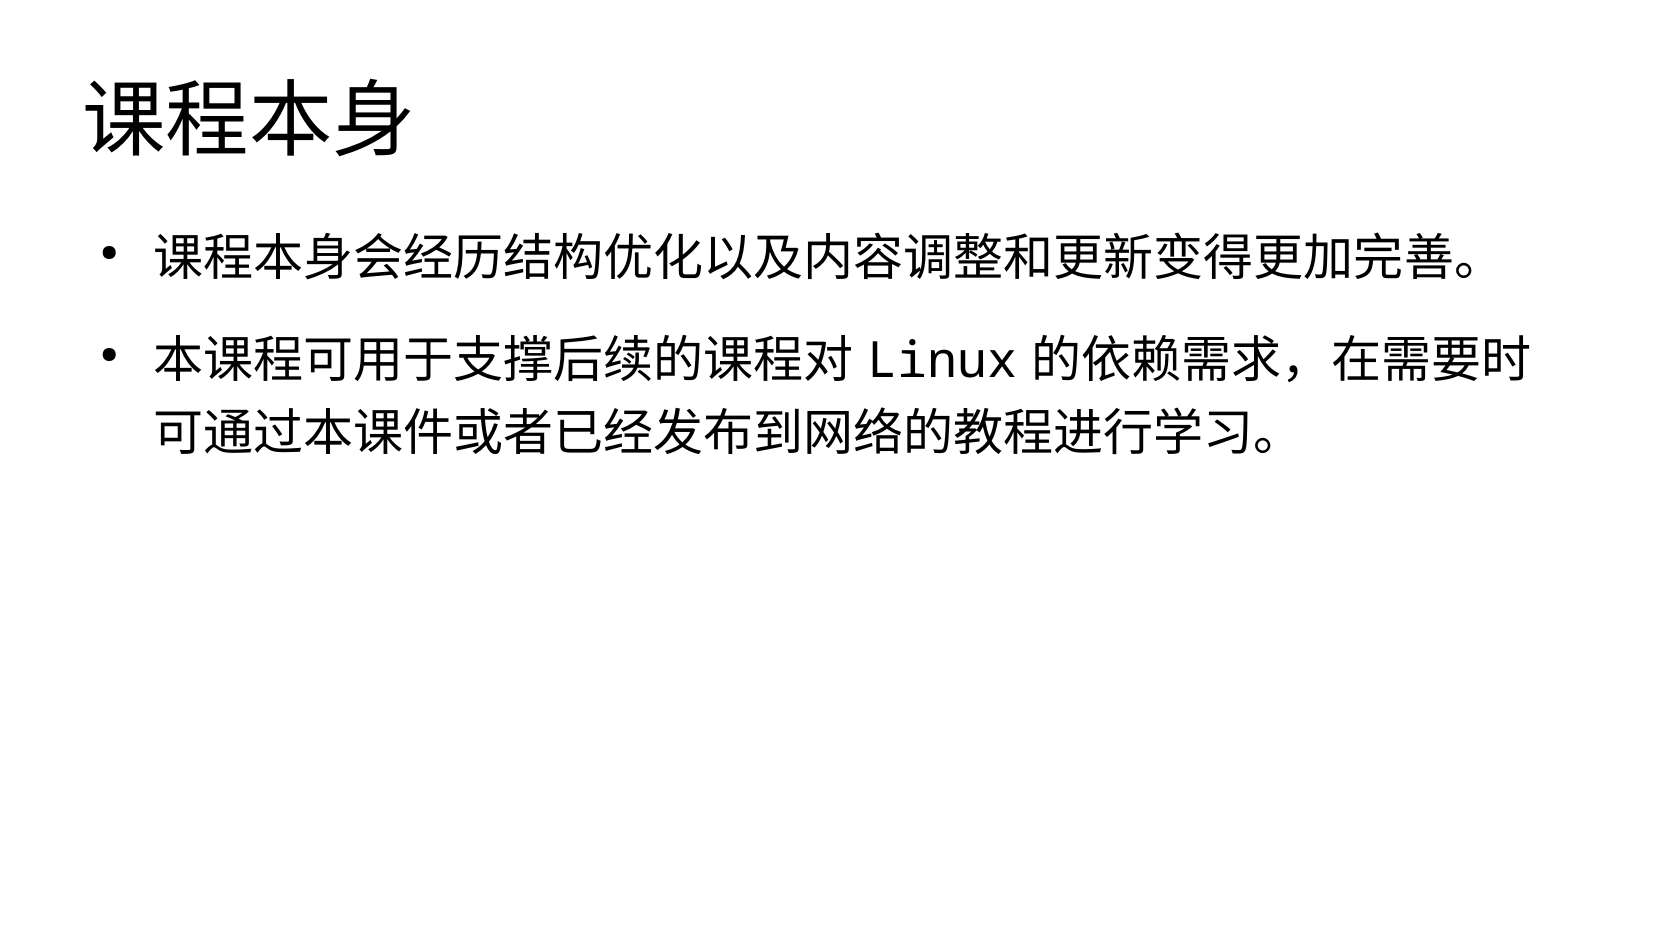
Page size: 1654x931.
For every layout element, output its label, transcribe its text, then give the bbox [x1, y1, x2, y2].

list 课程本身会经历结构优化以及内容调整和更新变得更加完善。 本课程可用于支撑后续的课程对Linux的依赖需求，在需要时可通过本课件或者已经发布到网络的教程进行学习。 [82, 217, 1571, 839]
title 课程本身 [82, 37, 1571, 189]
